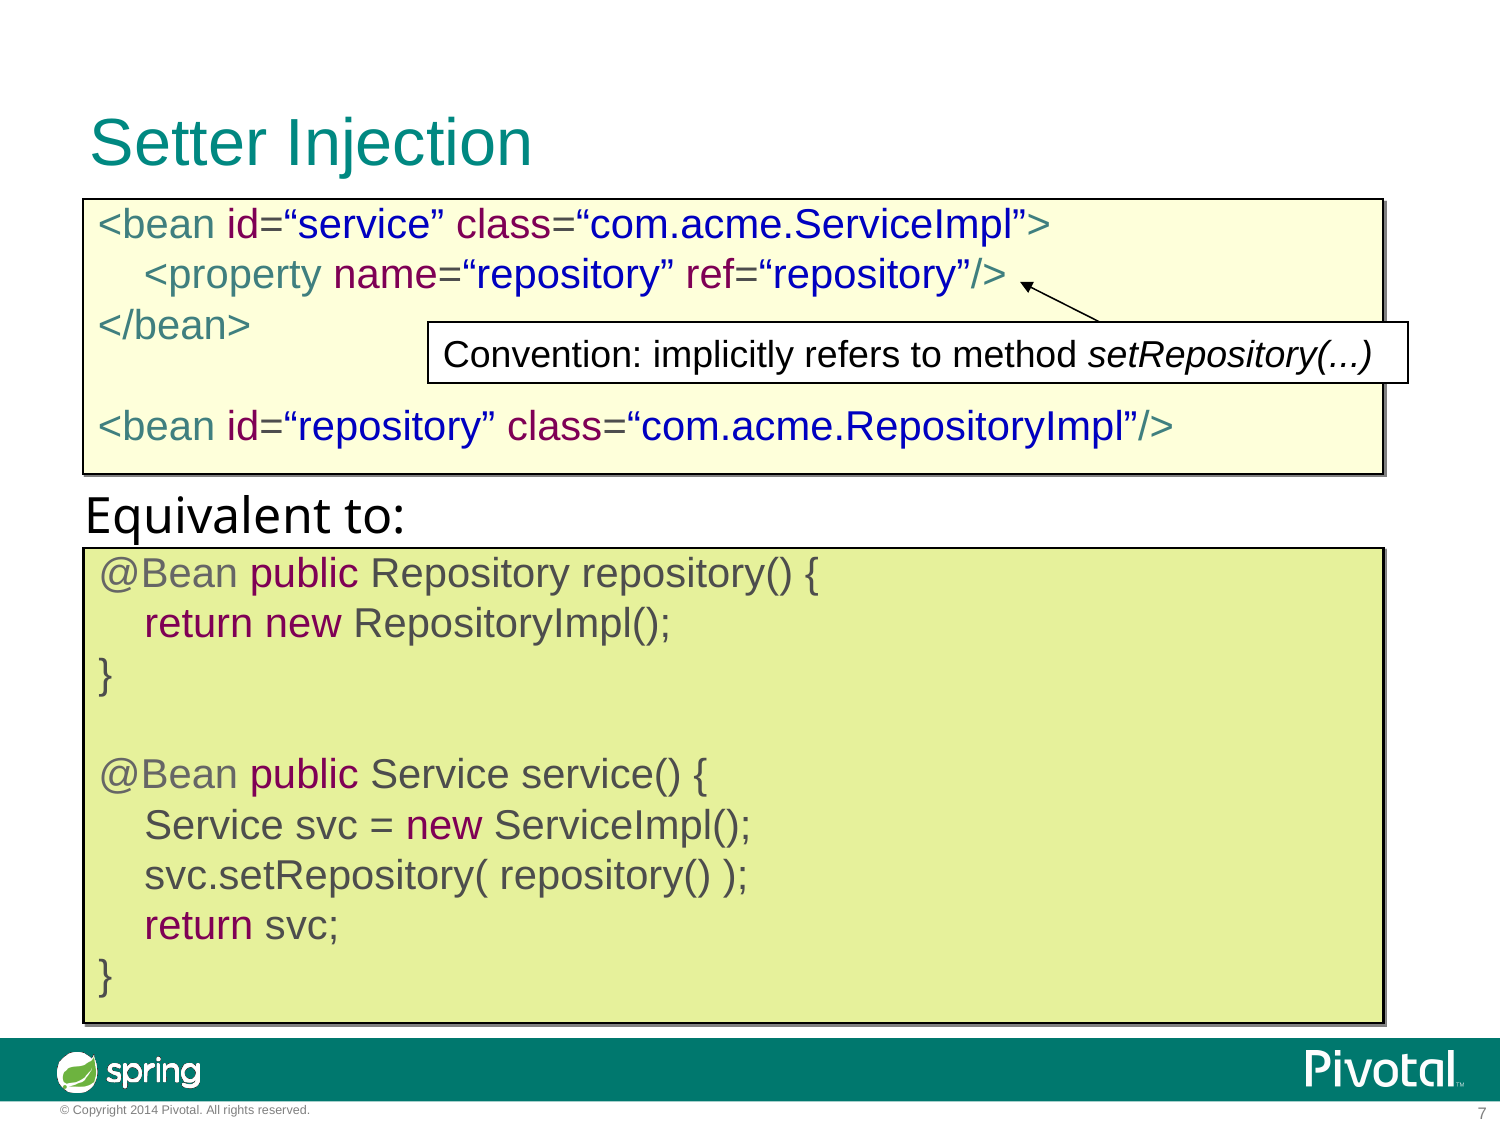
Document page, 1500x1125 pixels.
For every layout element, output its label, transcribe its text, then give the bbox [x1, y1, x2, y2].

picture [1306, 1050, 1464, 1087]
text_box Equivalent to: [70, 475, 962, 551]
title Setter Injection [75, 45, 1426, 233]
picture [32, 1041, 210, 1103]
text_box @Bean public Repository repository() { return new RepositoryImpl(); } @Bean public Service service() { Service svc = new ServiceImpl(); svc.setRepository( repository() ); return svc; } [83, 547, 1384, 1024]
list <bean id=“service” class=“com.acme.ServiceImpl”> <property name=“repository” ref=“repository”/> </bean> <bean id=“repository” class=“com.acme.RepositoryImpl”/> [82, 199, 1383, 474]
text_box Convention: implicitly refers to method setRepository(...) [428, 322, 1409, 383]
